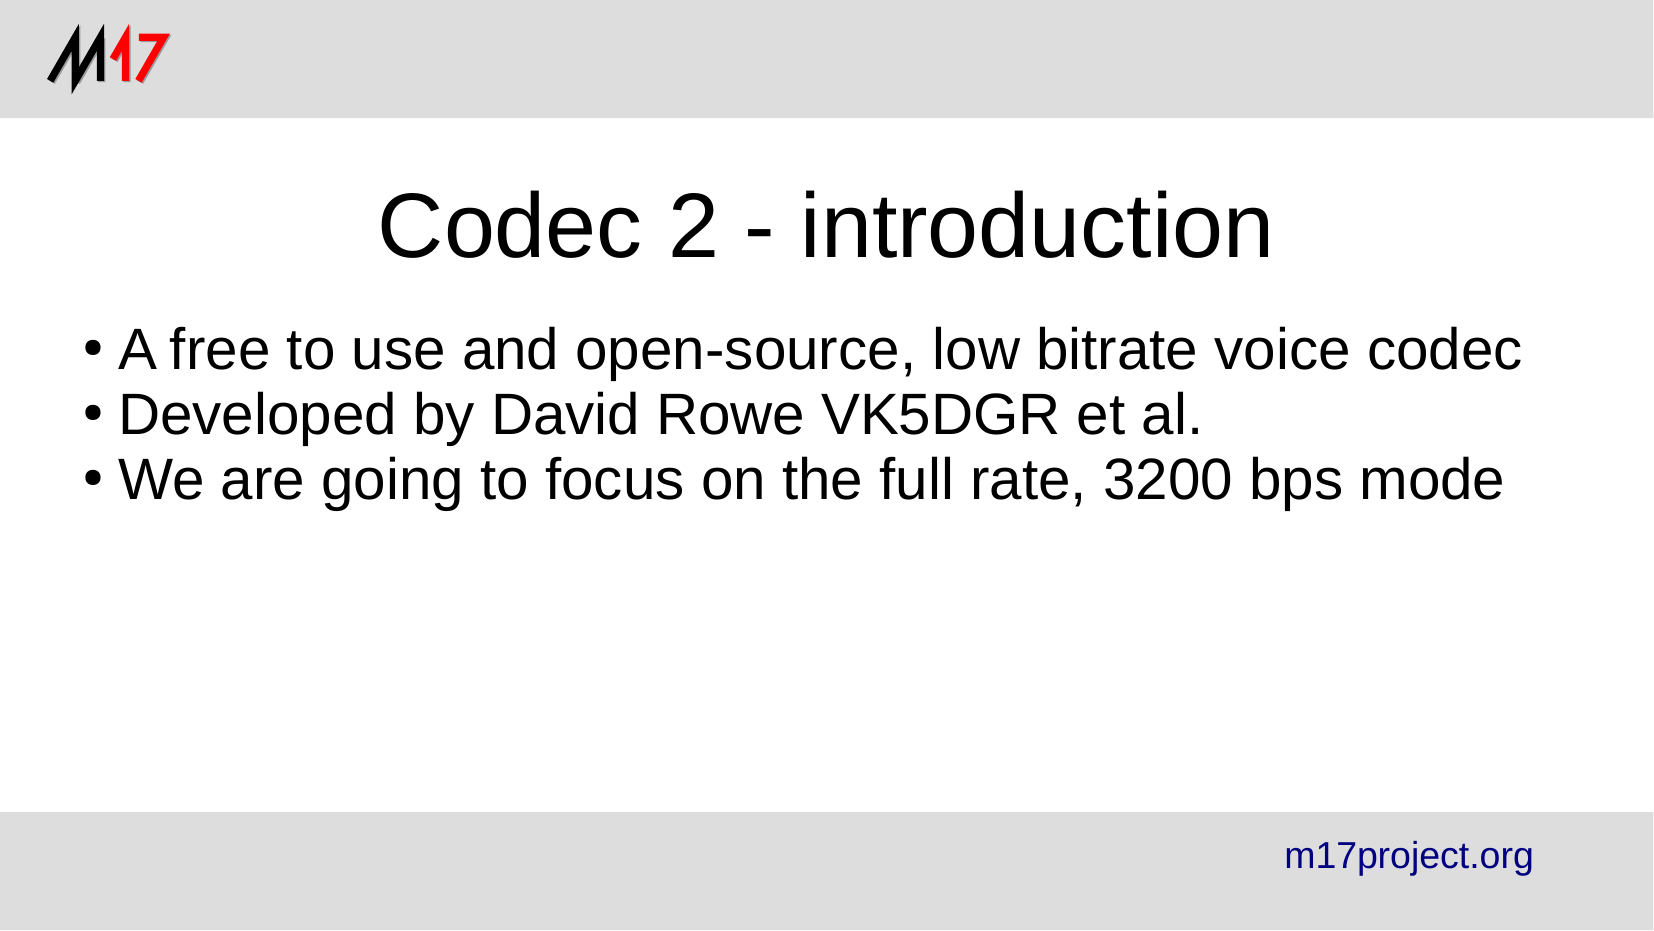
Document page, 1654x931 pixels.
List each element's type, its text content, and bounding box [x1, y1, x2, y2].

text_box [0, 0, 1654, 119]
text_box [0, 812, 1654, 931]
subtitle A free to use and open-source, low bitrate voice codec Developed by David Rowe VK5DGR et al. We are going to focus on the full rate, 3200 bps mode [82, 316, 1571, 812]
text_box m17project.org [1269, 826, 1654, 897]
picture [39, 16, 178, 102]
title Codec 2 - introduction [82, 147, 1571, 303]
